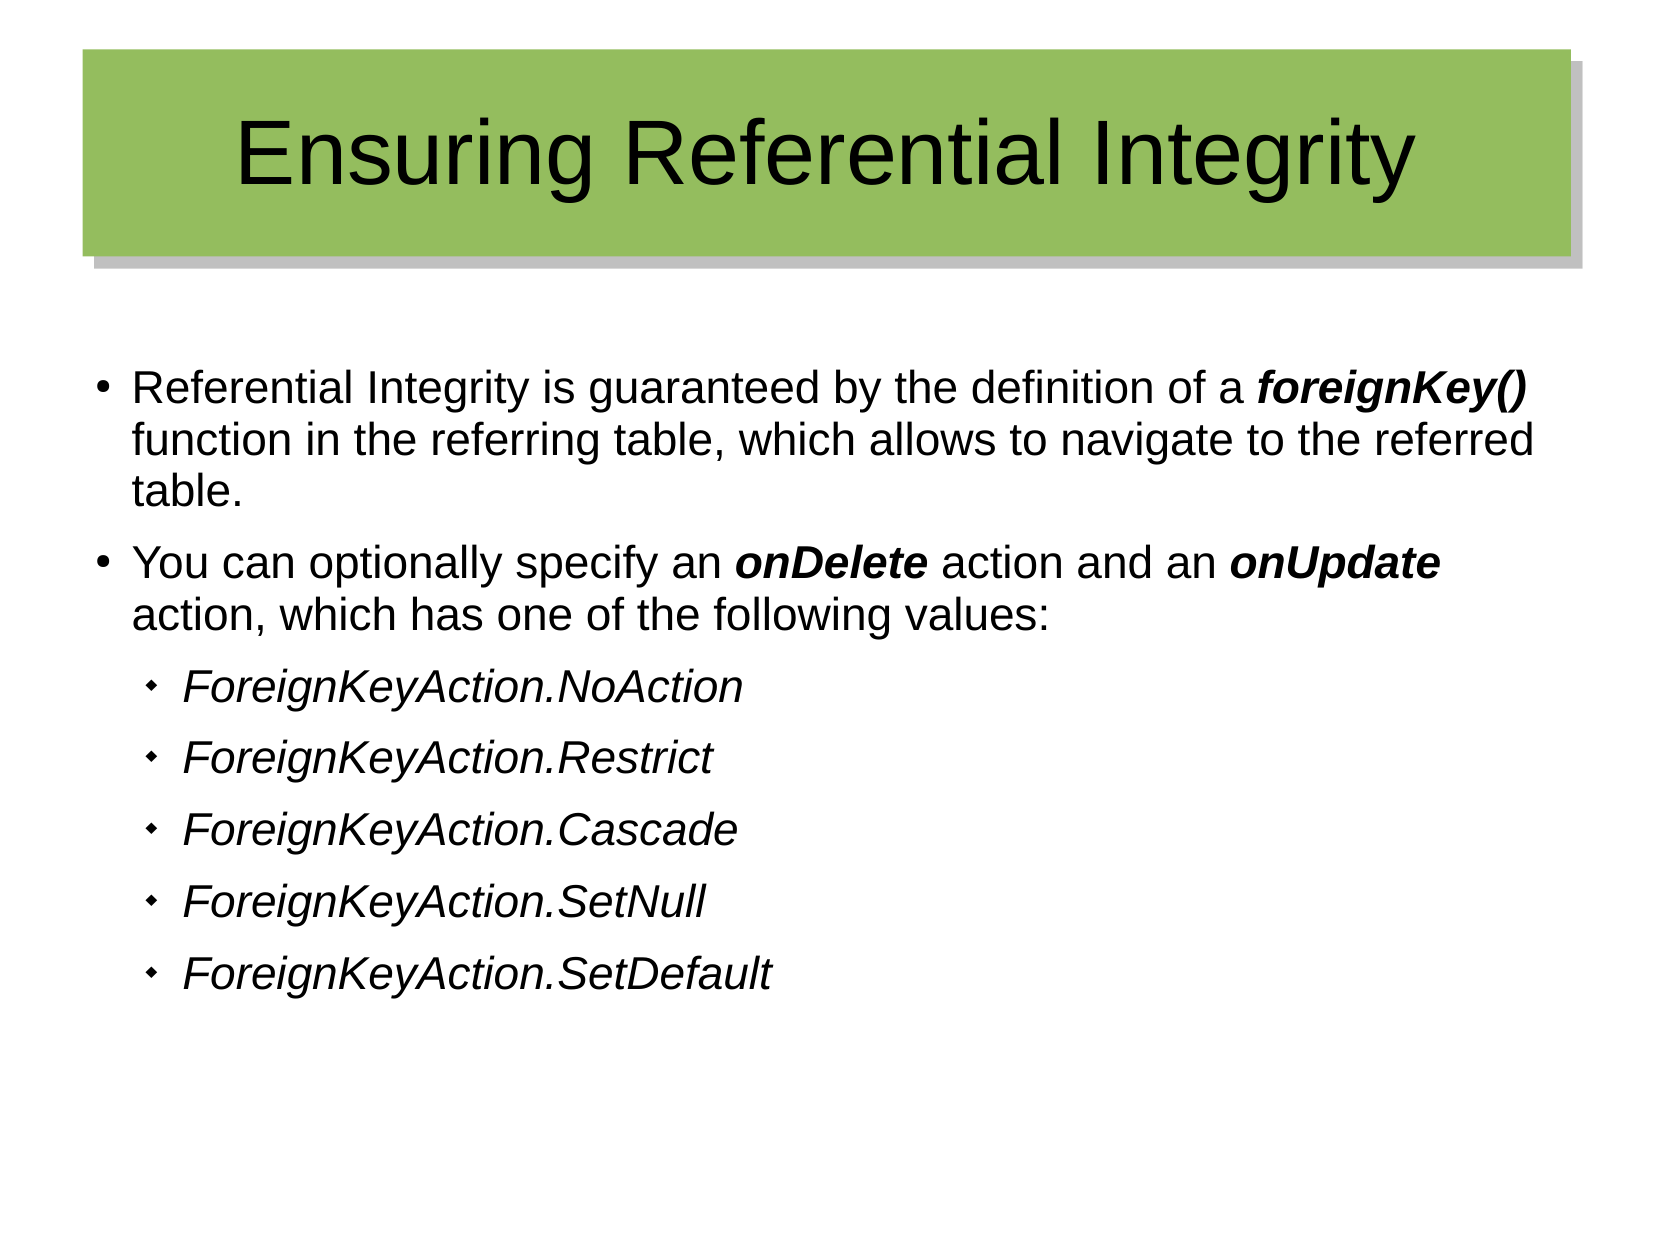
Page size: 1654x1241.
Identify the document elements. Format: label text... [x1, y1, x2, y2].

title Ensuring Referential Integrity [82, 49, 1571, 257]
list Referential Integrity is guaranteed by the definition of a foreignKey() function in the referring table, which allows to navigate to the referred table. You can optionally specify an onDelete action and an onUpdate action, which has one of the following values: ForeignKeyAction.NoAction ForeignKeyAction.Restrict ForeignKeyAction.Cascade ForeignKeyAction.SetNull ForeignKeyAction.SetDefault [82, 290, 1571, 1010]
